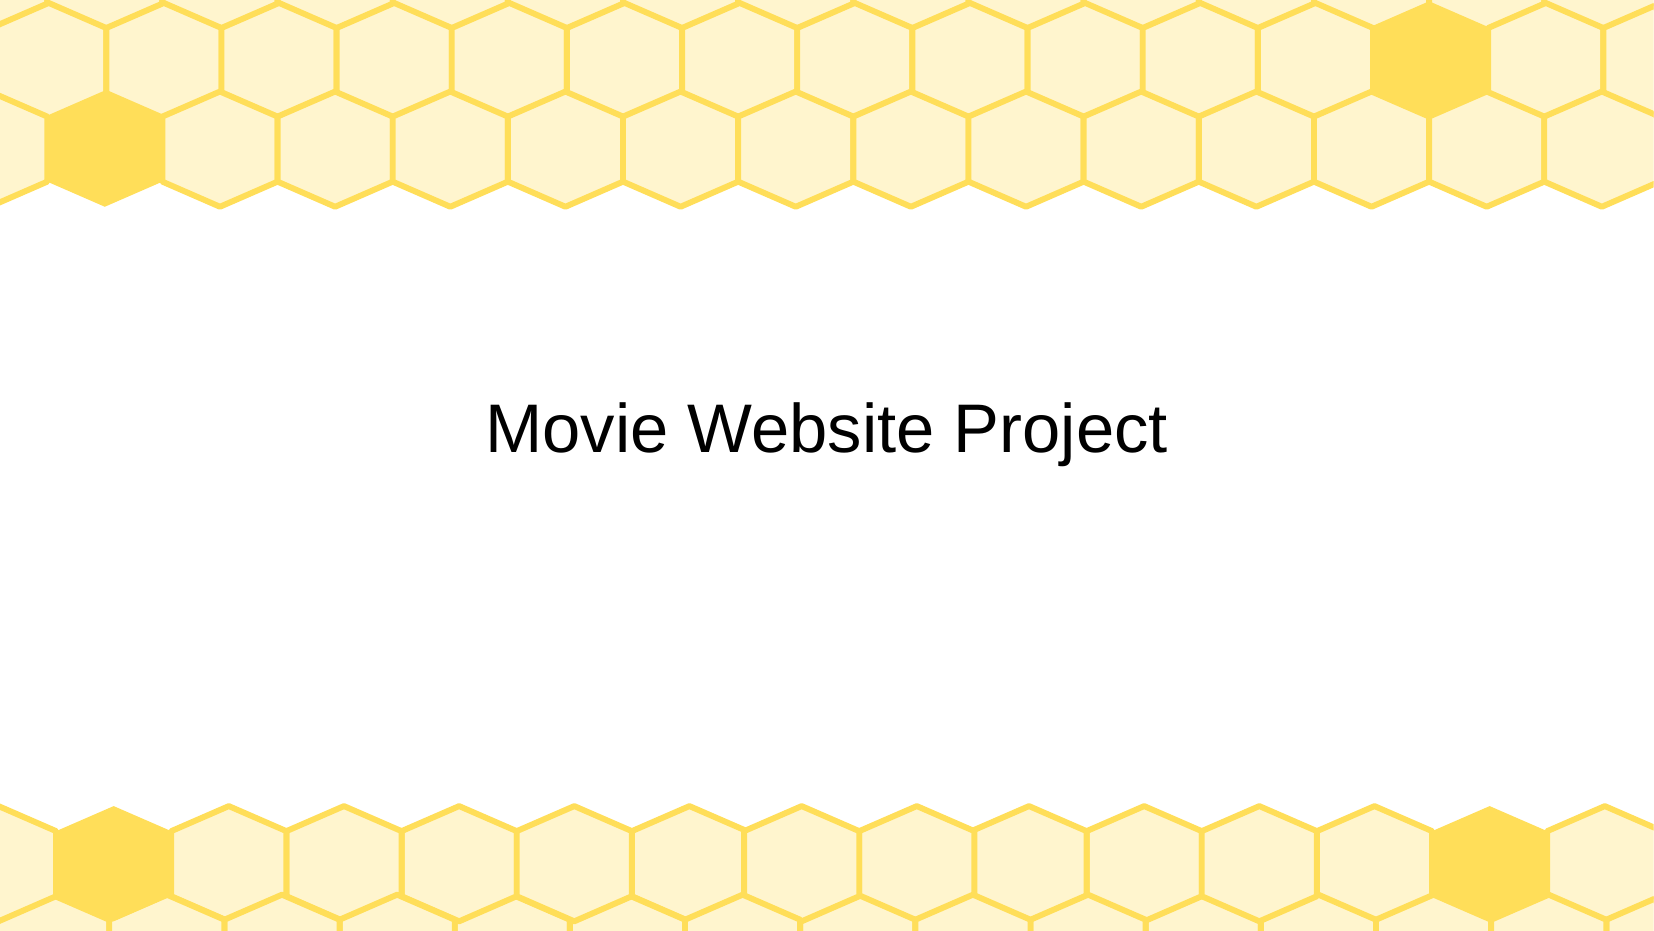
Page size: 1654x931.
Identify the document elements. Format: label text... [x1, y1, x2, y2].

title Movie Website Project [88, 324, 1565, 532]
